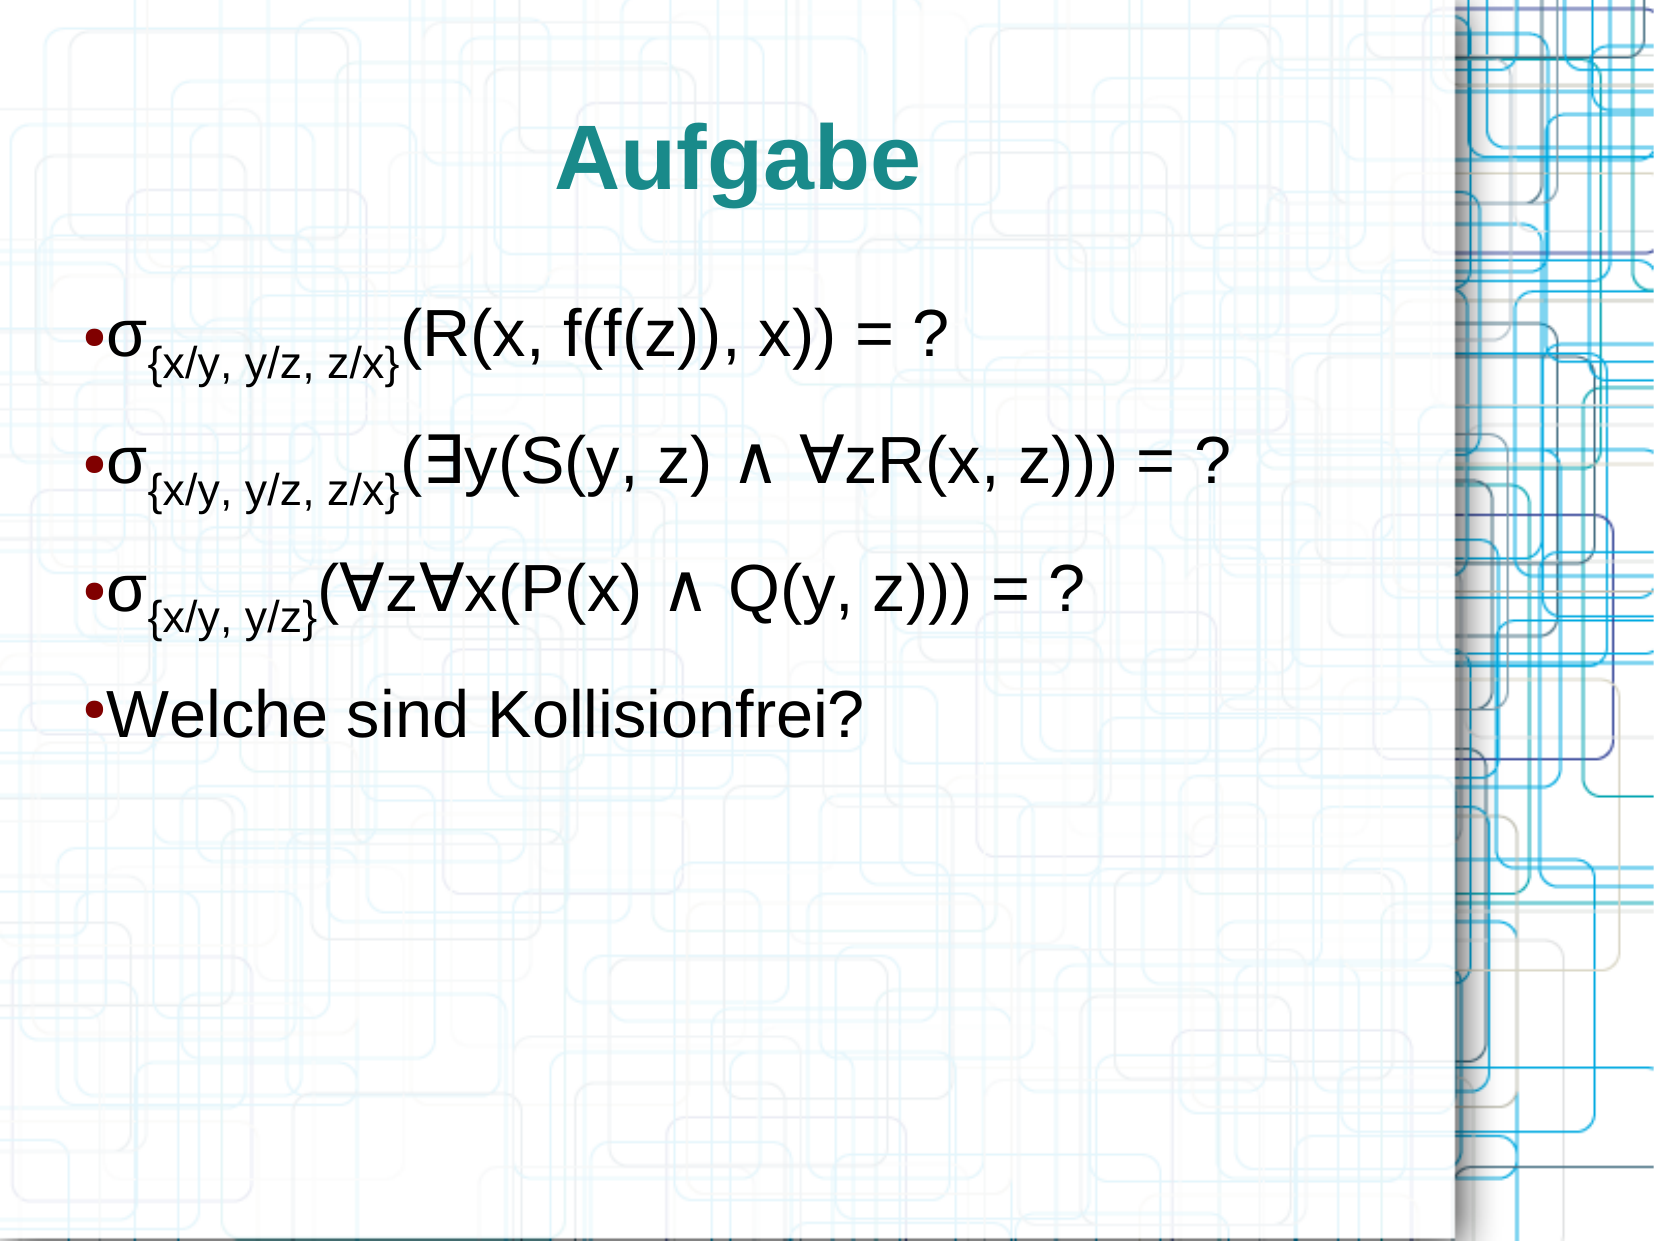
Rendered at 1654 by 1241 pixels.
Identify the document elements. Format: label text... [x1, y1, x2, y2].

list σ{x/y, y/z, z/x}(R(x, f(f(z)), x)) = ? σ{x/y, y/z, z/x}(∃y(S(y, z) ∧ ∀zR(x, z))) = ? σ{x/y, y/z}(∀z∀x(P(x) ∧ Q(y, z))) = ? Welche sind Kollisionfrei? [82, 290, 1418, 1109]
title Aufgabe [59, 49, 1418, 257]
